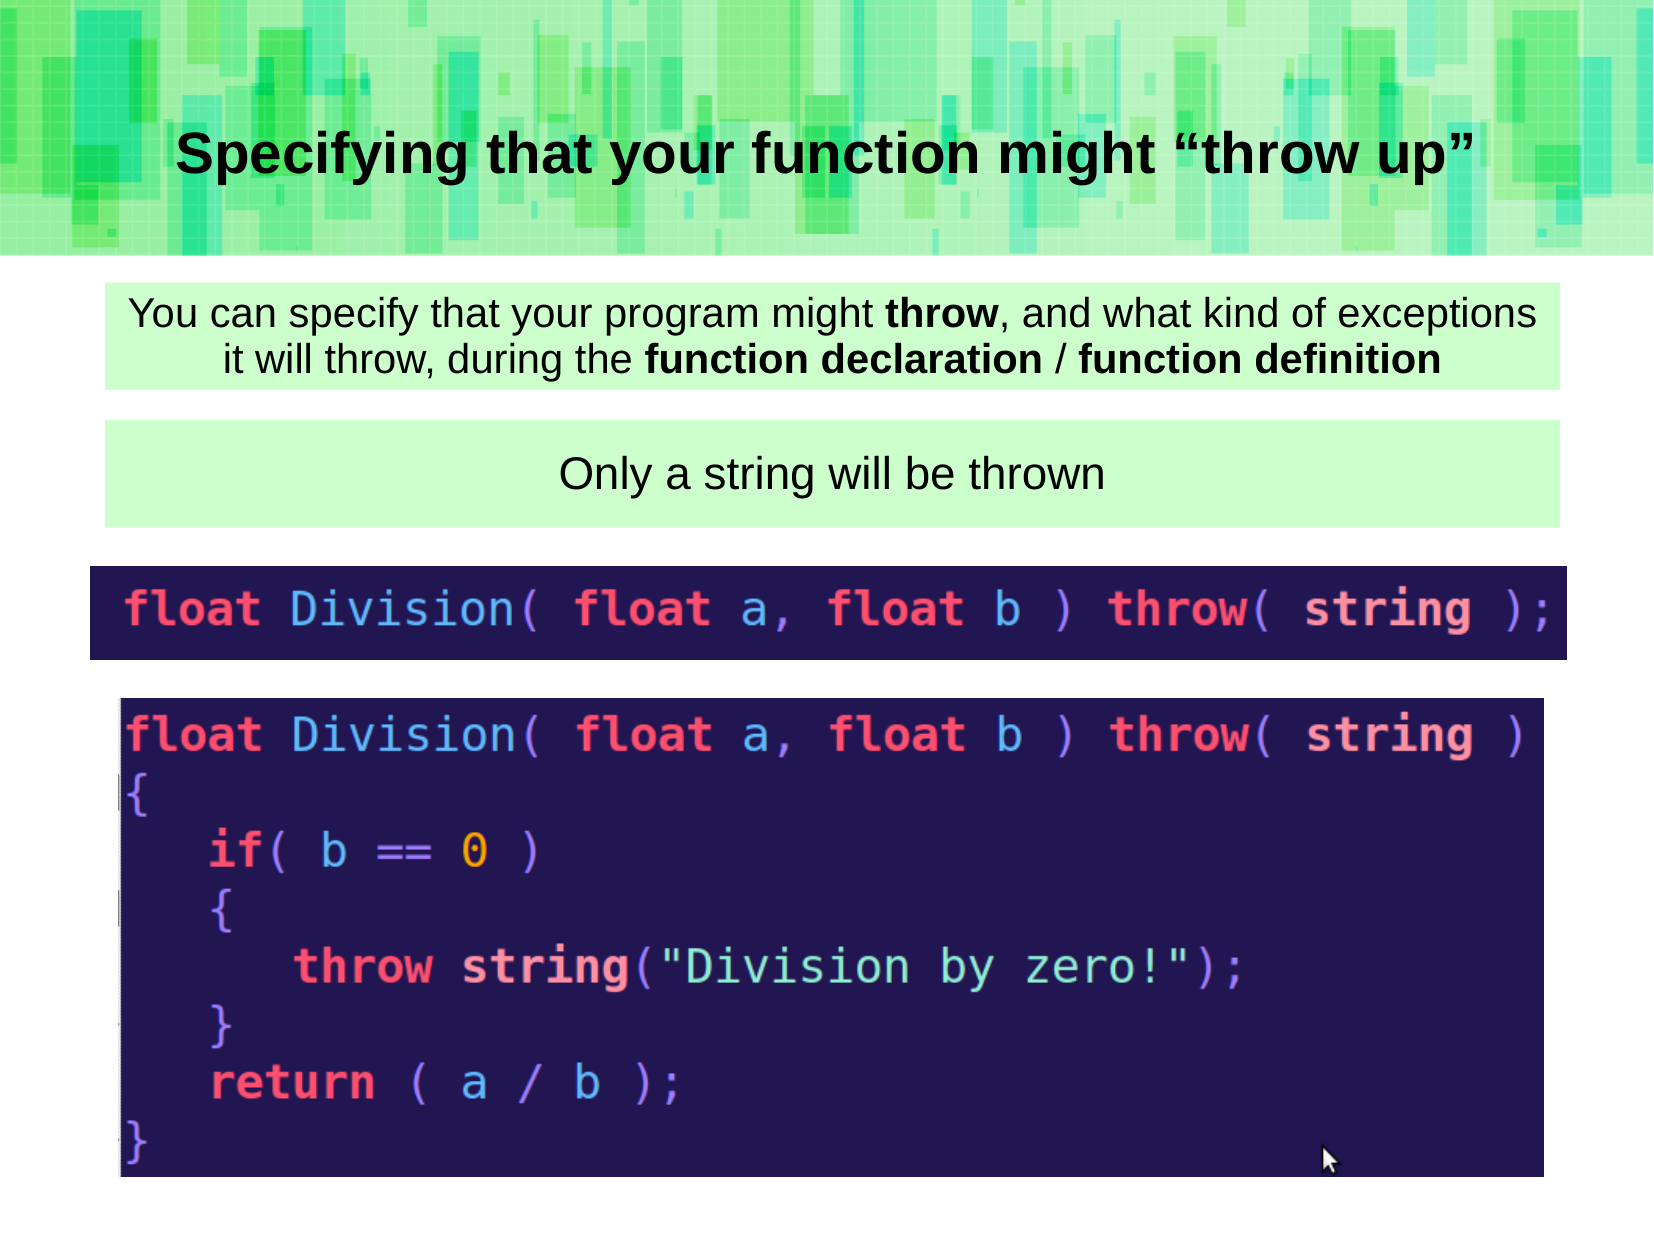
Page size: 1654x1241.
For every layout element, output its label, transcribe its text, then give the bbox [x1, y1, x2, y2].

picture [0, 0, 1654, 1241]
title Specifying that your function might “throw up” [82, 49, 1571, 257]
text_box Only a string will be thrown [105, 420, 1561, 528]
text_box You can specify that your program might throw, and what kind of exceptions it will throw, during the function declaration / function definition [105, 282, 1561, 391]
